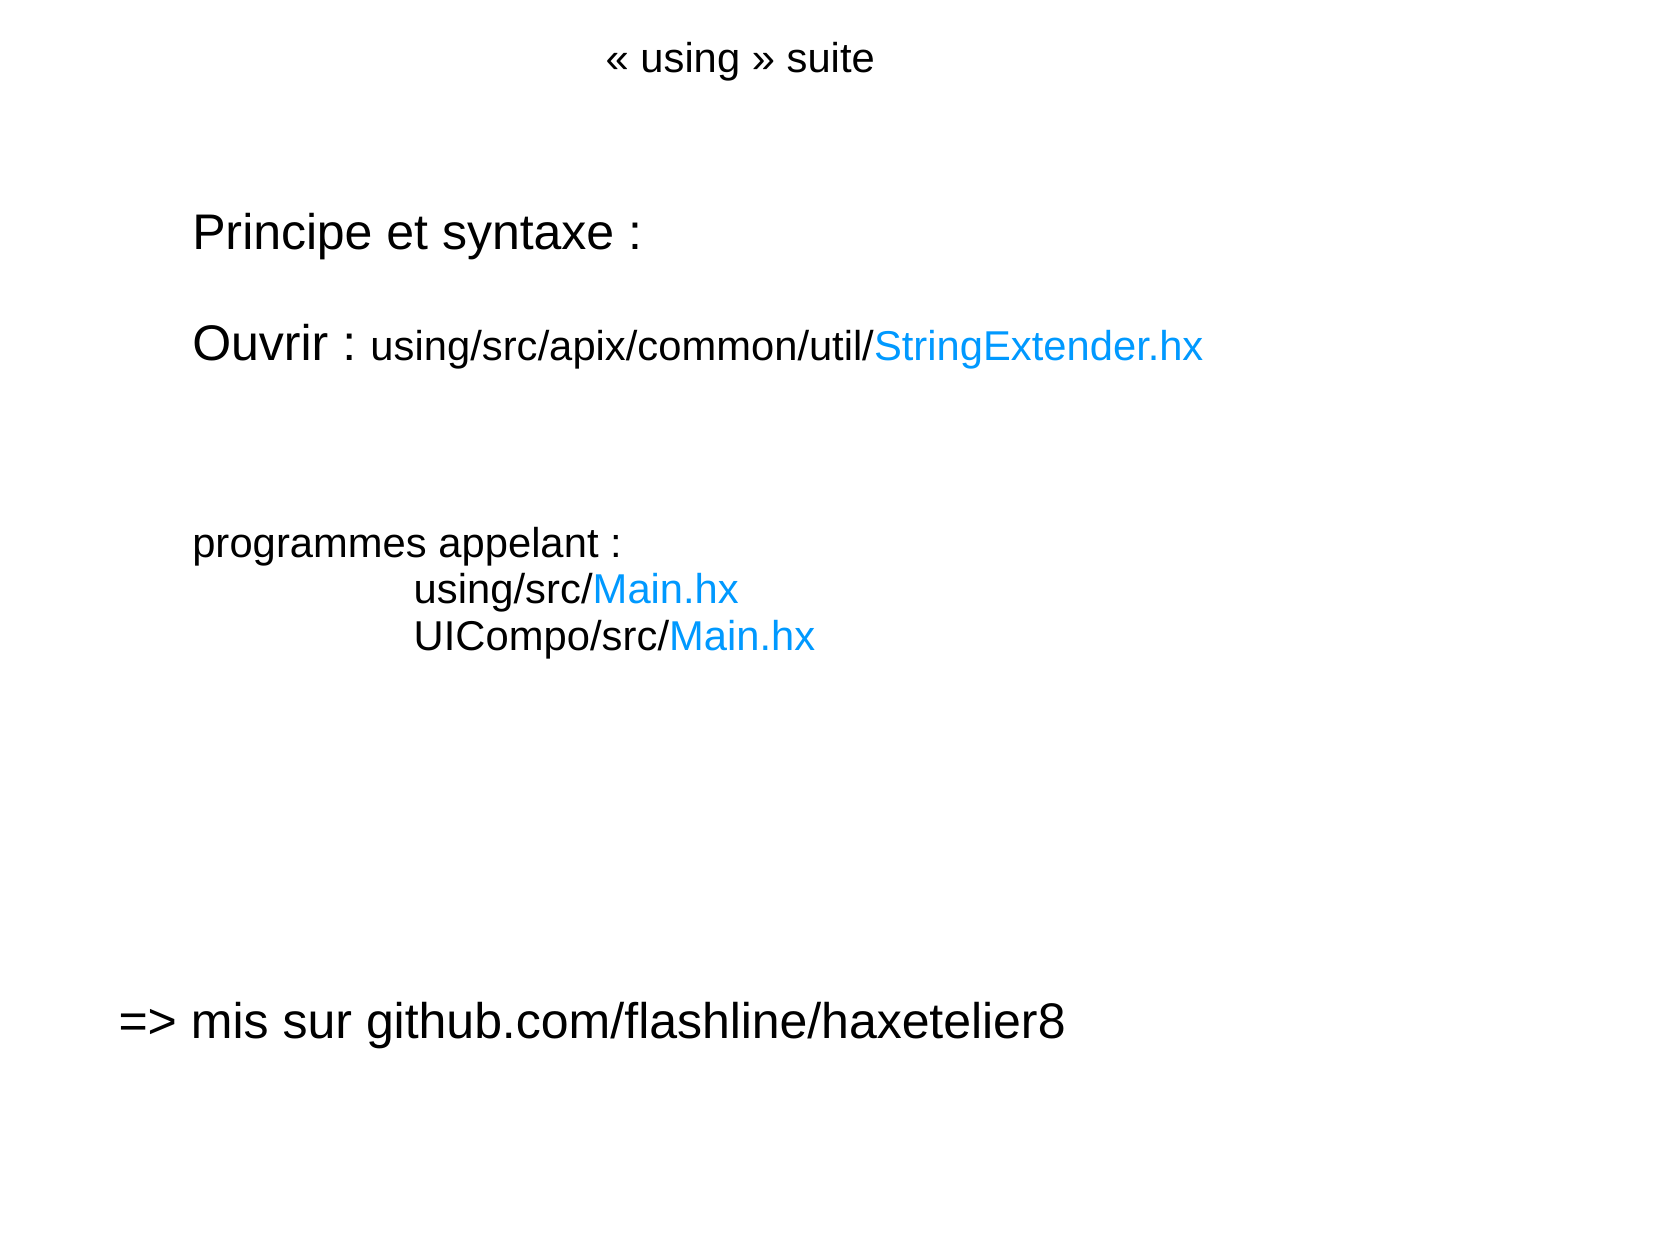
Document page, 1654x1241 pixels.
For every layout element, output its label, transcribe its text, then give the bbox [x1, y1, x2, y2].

text_box Principe et syntaxe : Ouvrir : using/src/apix/common/util/StringExtender.hx programmes appelant : using/src/Main.hx UICompo/src/Main.hx => mis sur github.com/flashline/haxetelier8 [103, 140, 1518, 1170]
text_box « using » suite [590, 27, 1127, 90]
